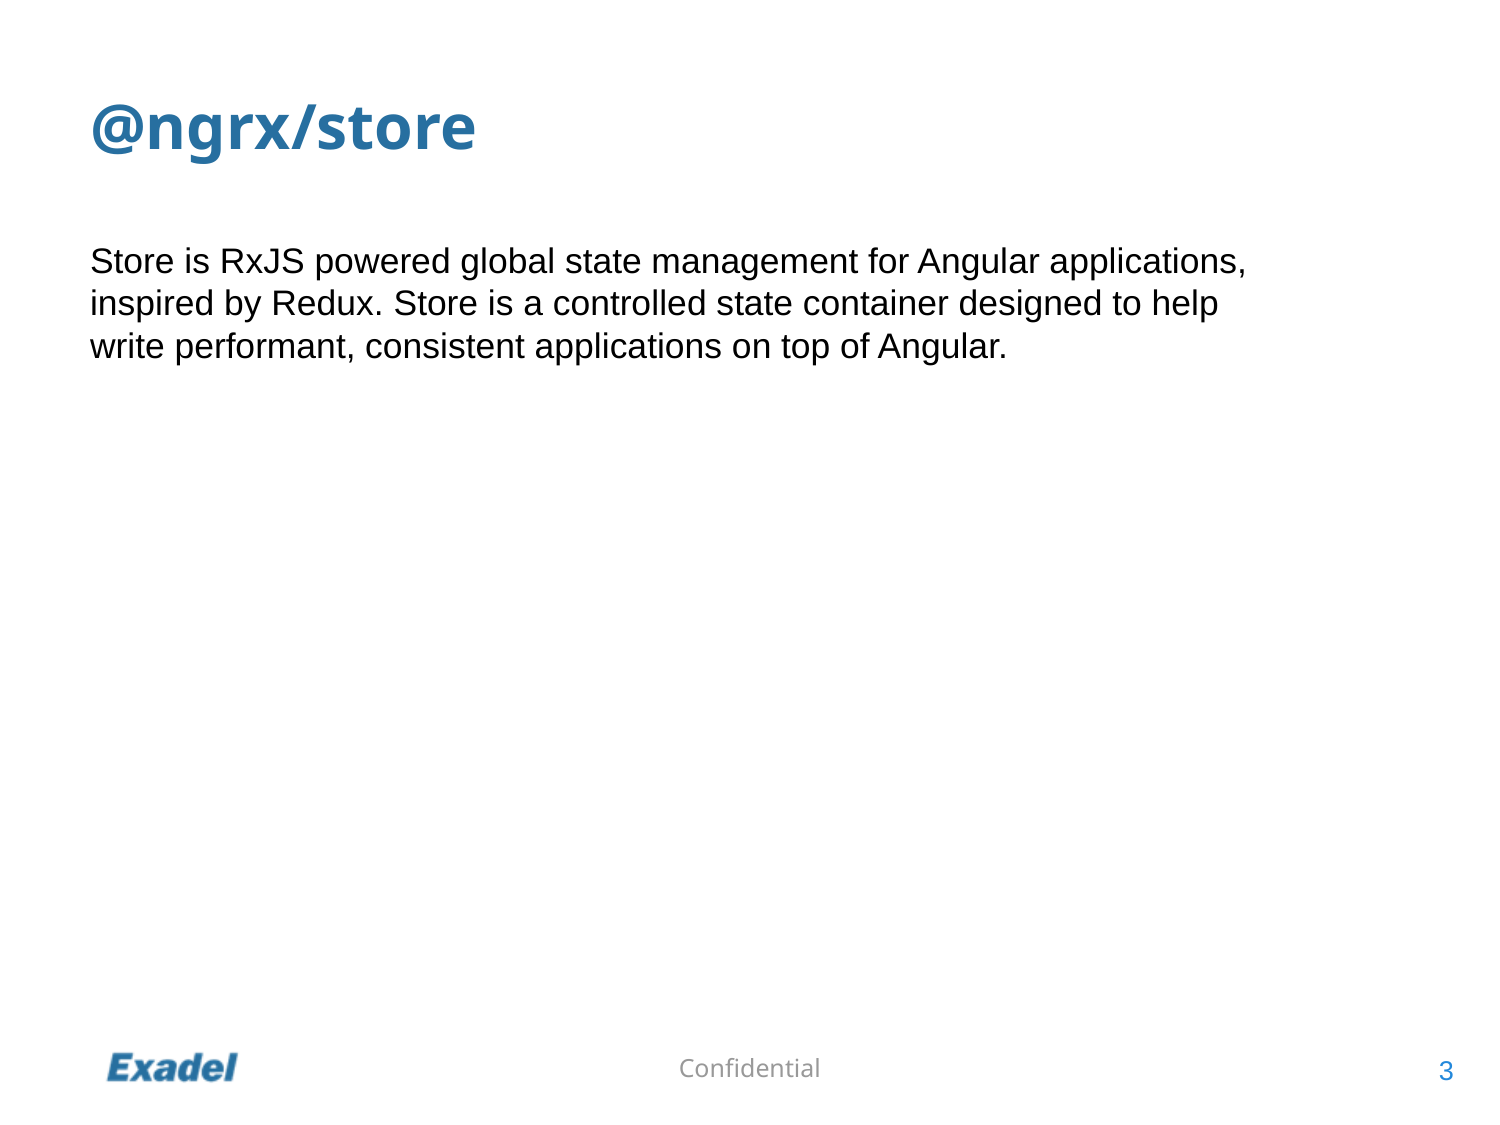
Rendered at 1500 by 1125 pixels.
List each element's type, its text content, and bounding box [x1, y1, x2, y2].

picture [75, 1039, 282, 1102]
text_box Store is RxJS powered global state management for Angular applications, inspired by Redux. Store is a controlled state container designed to help write performant, consistent applications on top of Angular. [75, 222, 1279, 443]
title @ngrx/store [75, 45, 1425, 178]
slide_number <number> [1378, 1026, 1469, 1113]
